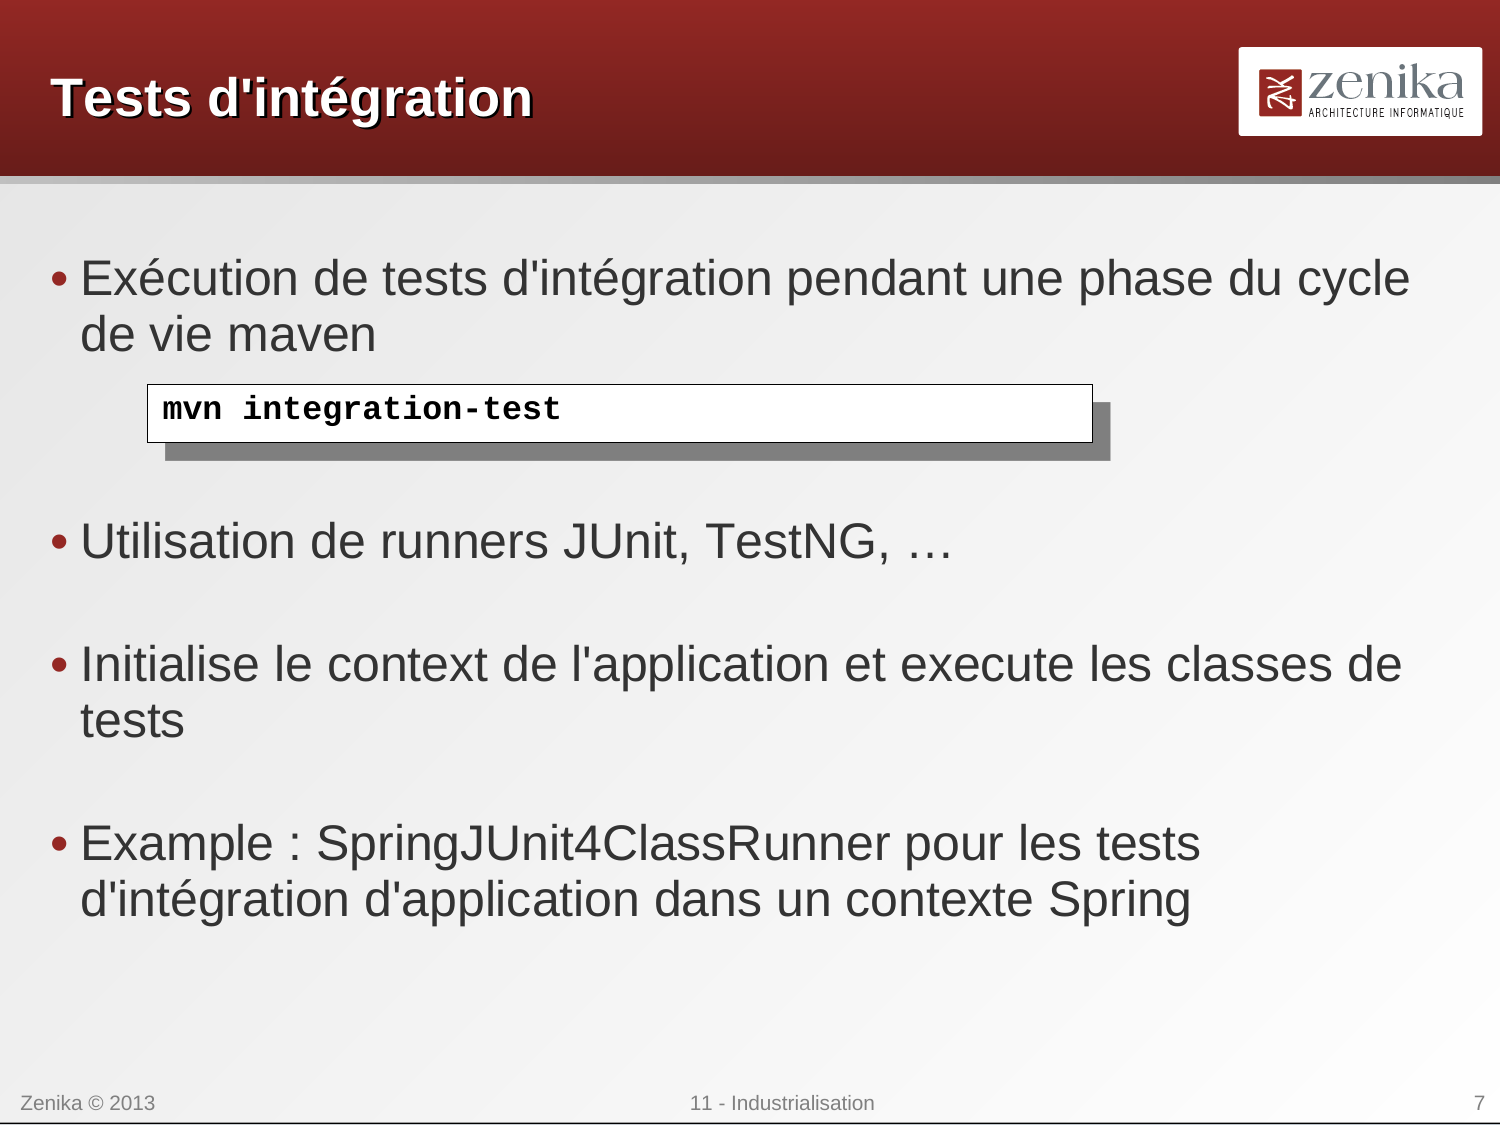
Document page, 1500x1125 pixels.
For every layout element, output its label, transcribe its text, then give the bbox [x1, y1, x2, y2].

text_box mvn integration-test [147, 384, 1093, 443]
picture [1257, 58, 1464, 125]
title Tests d'intégration [50, 22, 1206, 172]
list Exécution de tests d'intégration pendant une phase du cycle de vie maven Utilisation de runners JUnit, TestNG, … Initialise le context de l'application et execute les classes de tests Example : SpringJUnit4ClassRunner pour les tests d'intégration d'application dans un contexte Spring [50, 249, 1435, 1064]
